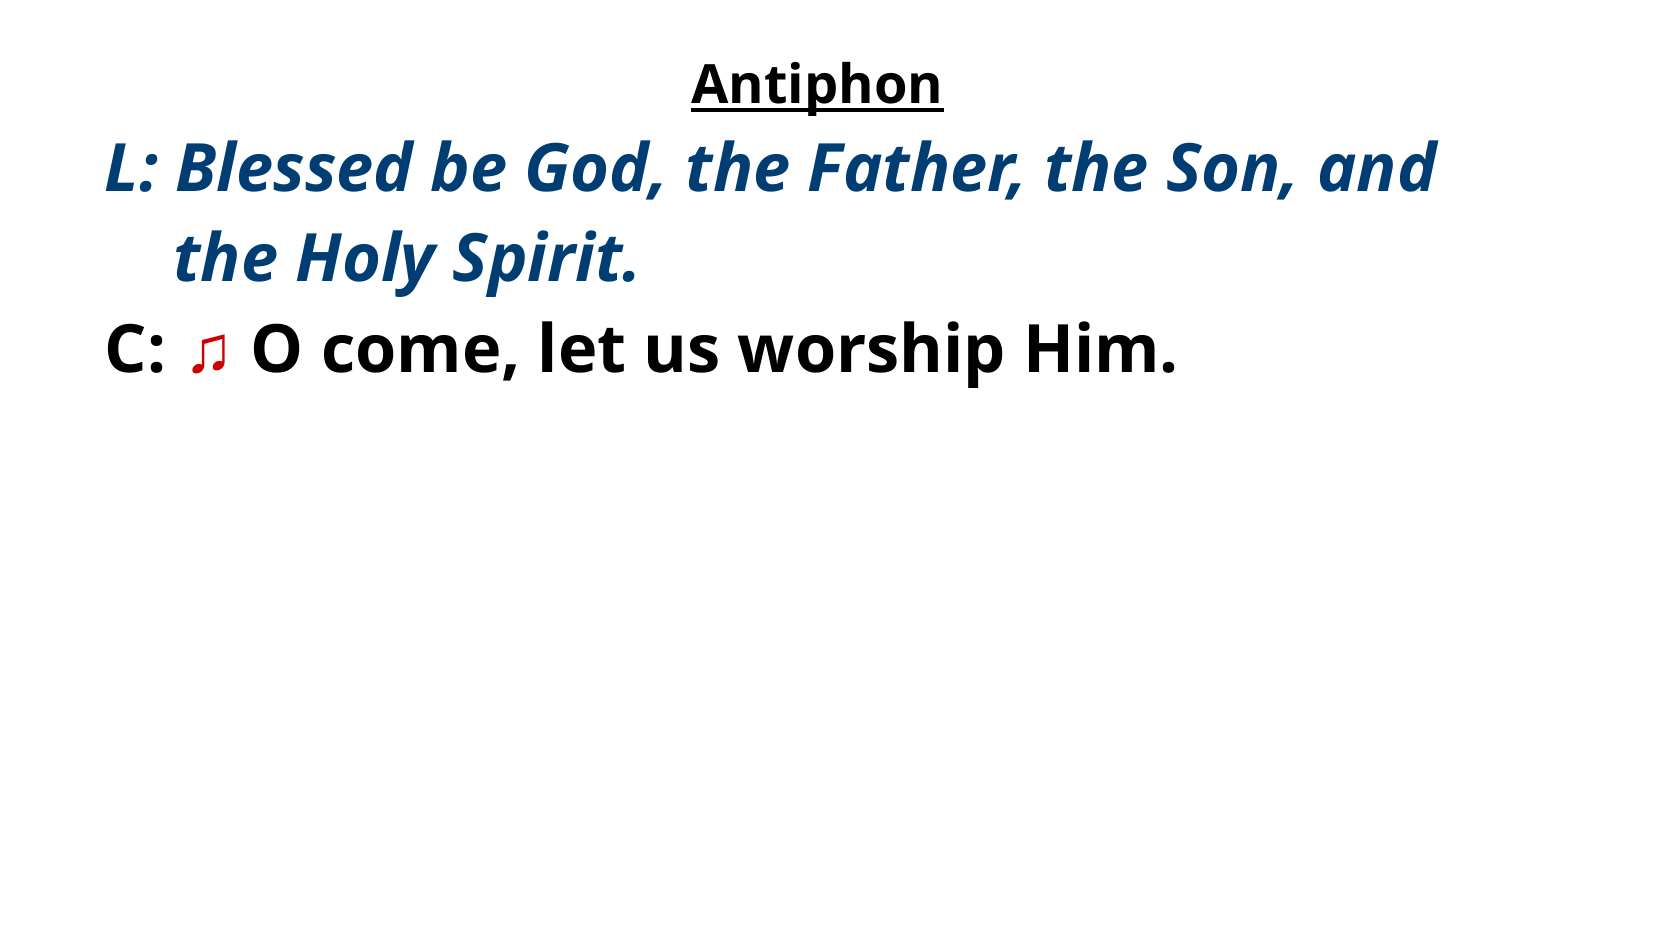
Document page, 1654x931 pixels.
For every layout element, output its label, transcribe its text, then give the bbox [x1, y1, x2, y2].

text_box Antiphon L: Blessed be God, the Father, the Son, and the Holy Spirit. C: ♫ O come, let us worship Him. [90, 38, 1546, 481]
